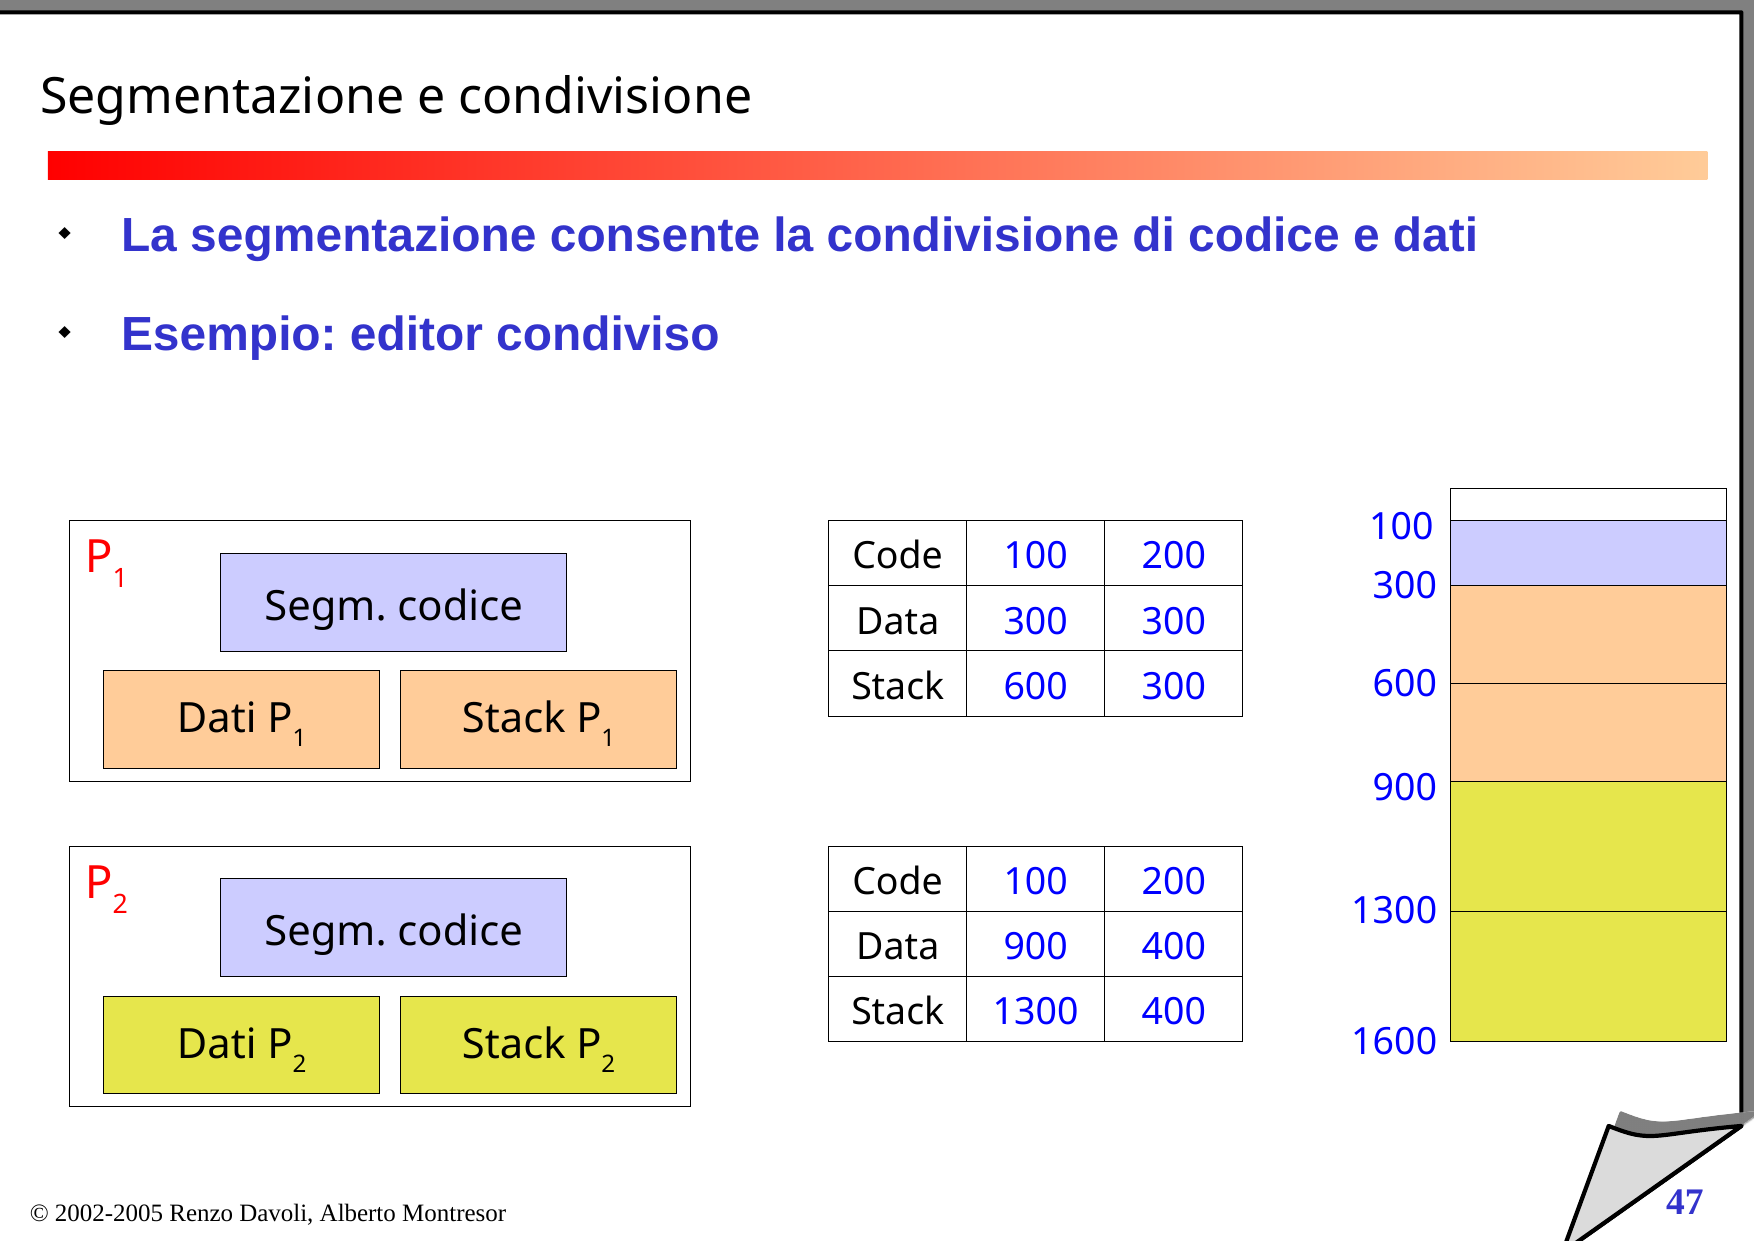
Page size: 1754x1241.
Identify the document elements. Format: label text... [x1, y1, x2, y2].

text_box 200 [1104, 846, 1243, 911]
text_box Stack P2 [400, 996, 677, 1094]
text_box [1450, 520, 1727, 1042]
text_box 200 [1104, 520, 1243, 585]
text_box 900 [966, 911, 1104, 976]
text_box 1600 [1311, 1011, 1438, 1070]
text_box Dati P1 [103, 670, 380, 769]
text_box 300 [1104, 650, 1243, 717]
text_box 600 [966, 650, 1104, 717]
text_box Segm. codice [220, 553, 567, 652]
text_box Data [828, 585, 966, 650]
text_box Code [828, 846, 966, 911]
text_box 400 [1104, 976, 1243, 1042]
text_box 400 [1104, 911, 1243, 976]
text_box 1300 [1311, 881, 1438, 940]
title Segmentazione e condivisione [40, 49, 1714, 144]
text_box P2 [85, 845, 139, 927]
text_box 1300 [966, 976, 1104, 1042]
text_box 300 [1311, 555, 1438, 614]
text_box P1 [85, 520, 139, 601]
text_box 100 [1369, 497, 1444, 556]
text_box Dati P2 [103, 996, 380, 1094]
text_box Segm. codice [220, 878, 567, 977]
text_box Stack [828, 976, 966, 1042]
text_box Stack P1 [400, 670, 677, 769]
text_box 600 [1311, 653, 1438, 712]
list La segmentazione consente la condivisione di codice e dati Esempio: editor condiviso [58, 206, 1696, 456]
text_box 100 [966, 520, 1104, 585]
text_box Code [828, 520, 966, 585]
text_box 900 [1311, 757, 1438, 816]
text_box Stack [828, 650, 966, 717]
text_box Data [828, 911, 966, 976]
text_box 300 [966, 585, 1104, 650]
text_box 100 [966, 846, 1104, 911]
text_box 300 [1104, 585, 1243, 650]
